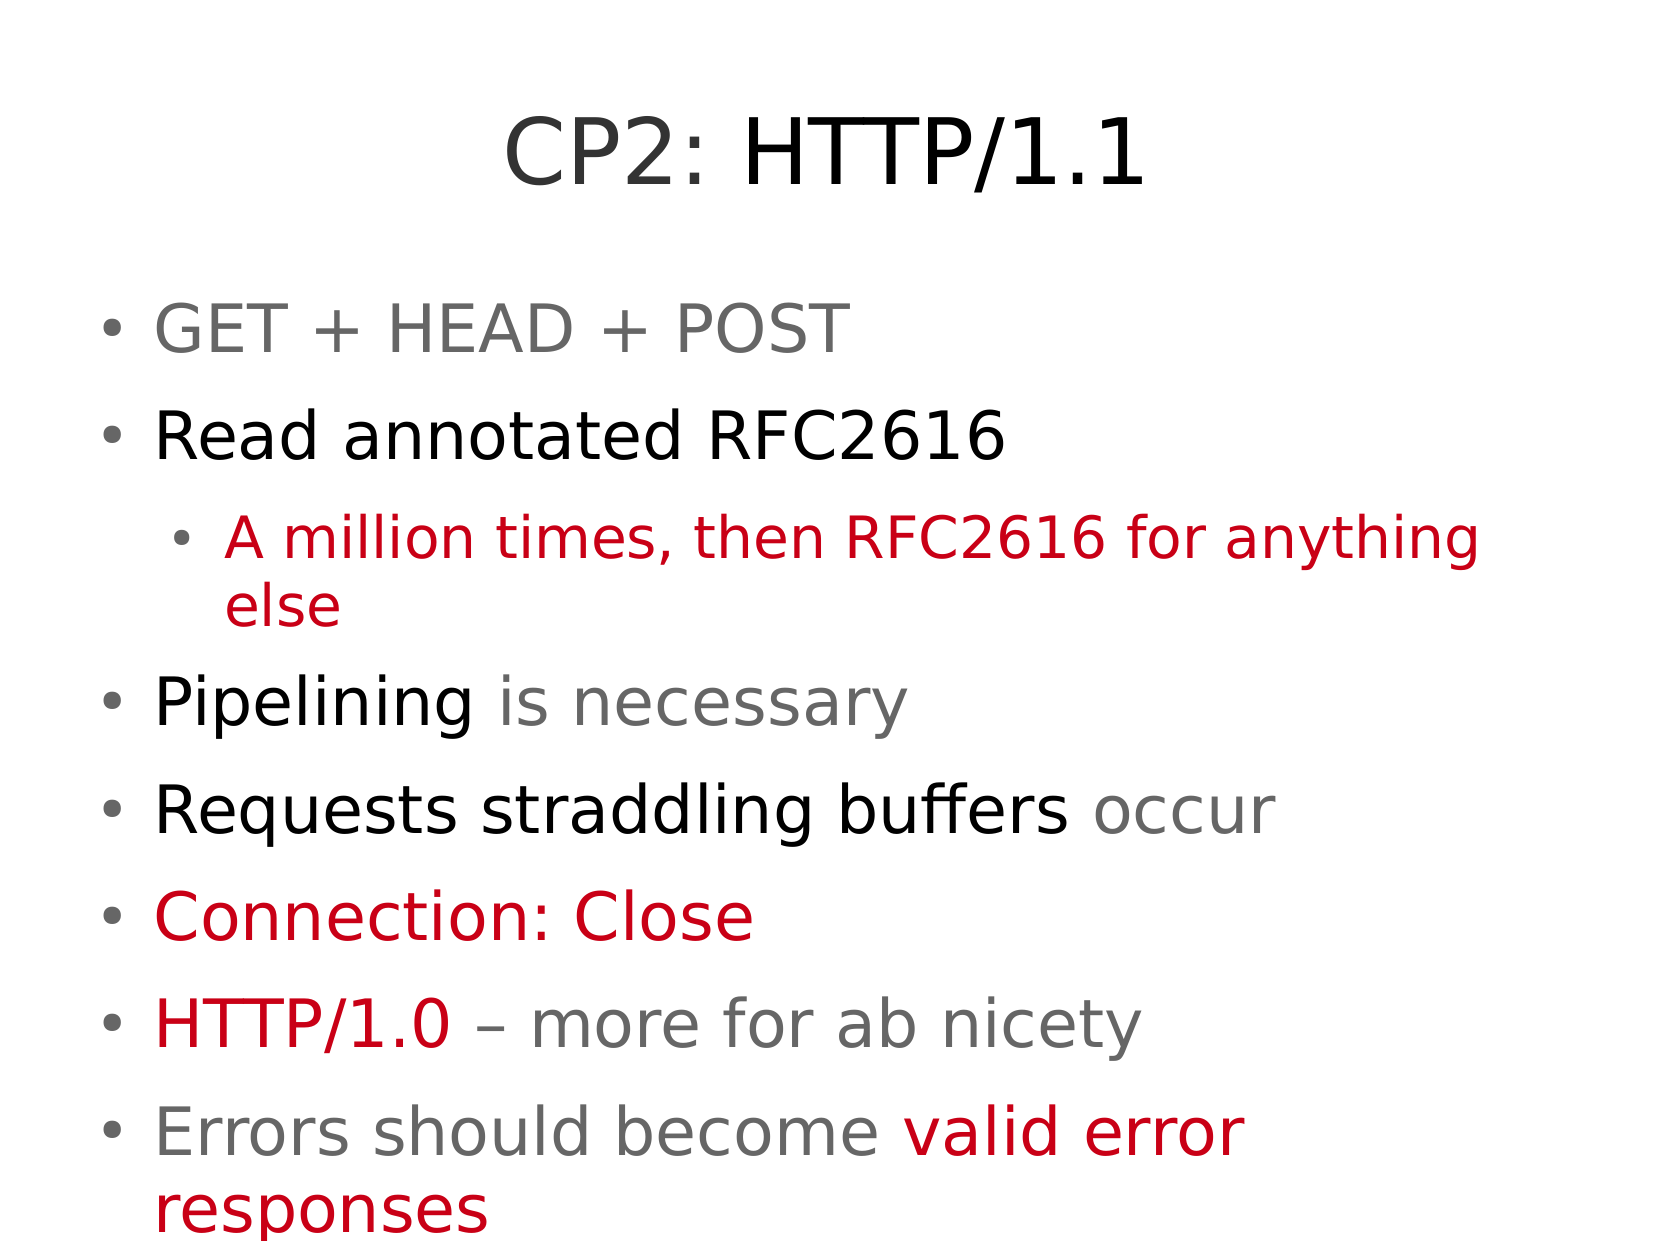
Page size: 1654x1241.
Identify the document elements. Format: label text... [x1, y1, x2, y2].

list GET + HEAD + POST Read annotated RFC2616 A million times, then RFC2616 for anything else Pipelining is necessary Requests straddling buffers occur Connection: Close HTTP/1.0 – more for ab nicety Errors should become valid error responses [82, 290, 1571, 1109]
title CP2: HTTP/1.1 [82, 49, 1571, 257]
